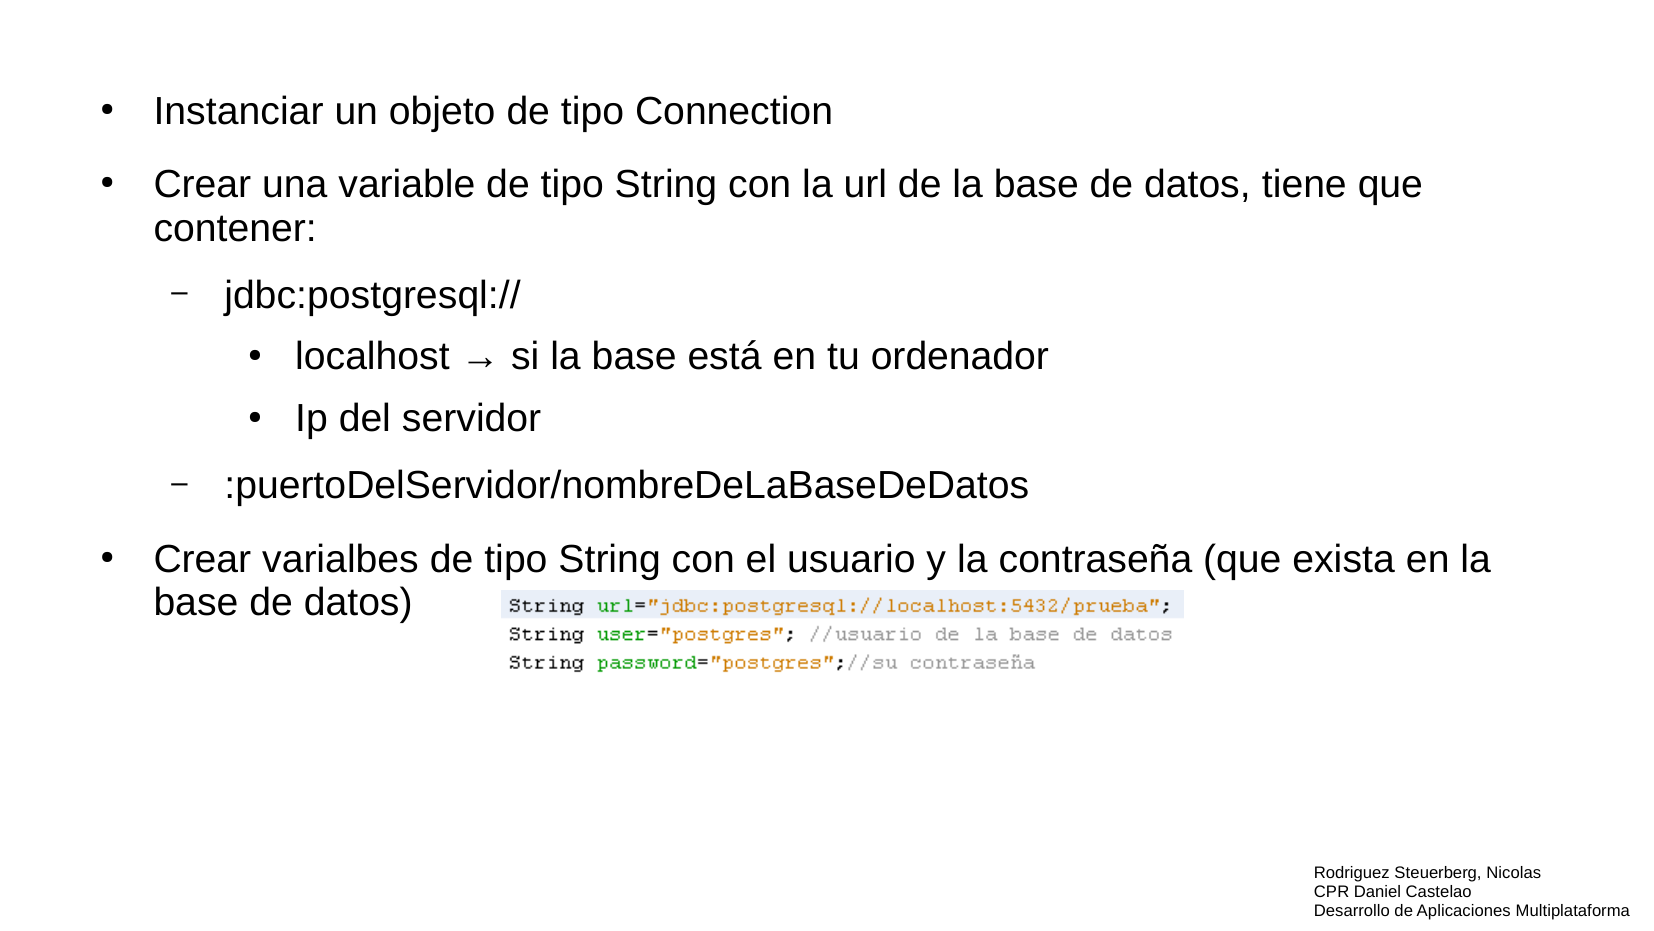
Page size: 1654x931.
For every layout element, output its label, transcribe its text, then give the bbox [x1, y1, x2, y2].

list Instanciar un objeto de tipo Connection Crear una variable de tipo String con la url de la base de datos, tiene que contener: jdbc:postgresql:// localhost → si la base está en tu ordenador Ip del servidor :puertoDelServidor/nombreDeLaBaseDeDatos Crear varialbes de tipo String con el usuario y la contraseña (que exista en la base de datos) [82, 88, 1571, 758]
picture [501, 590, 1184, 680]
text_box Rodriguez Steuerberg, Nicolas CPR Daniel Castelao Desarrollo de Aplicaciones Multiplataforma [1299, 856, 1654, 931]
